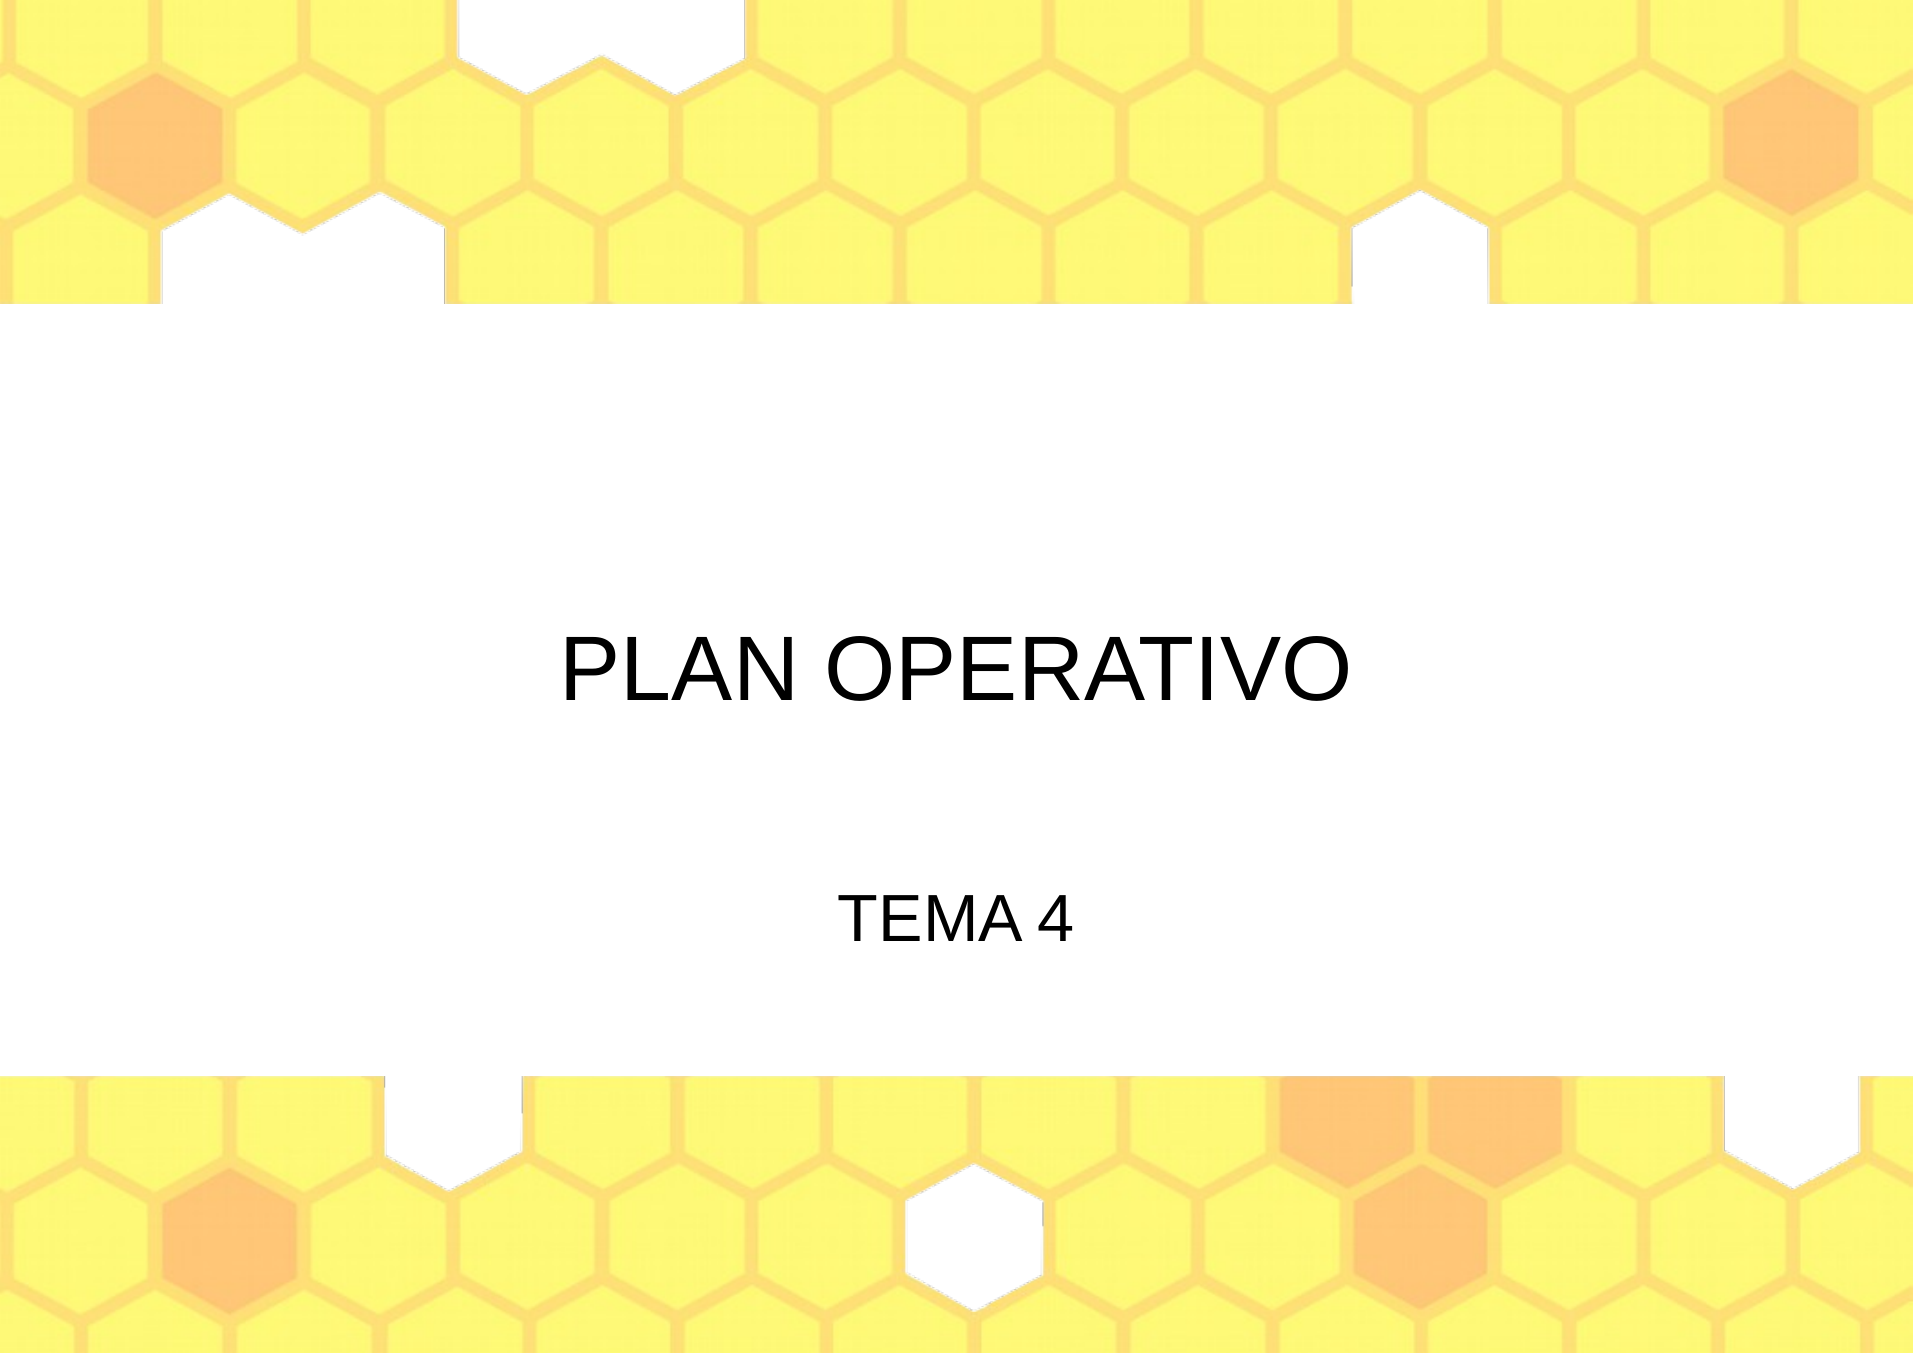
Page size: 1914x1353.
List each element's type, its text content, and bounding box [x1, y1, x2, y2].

picture [0, 0, 1913, 304]
picture [0, 1076, 1913, 1353]
subtitle TEMA 4 [95, 811, 1818, 1018]
title PLAN OPERATIVO [58, 550, 1855, 777]
